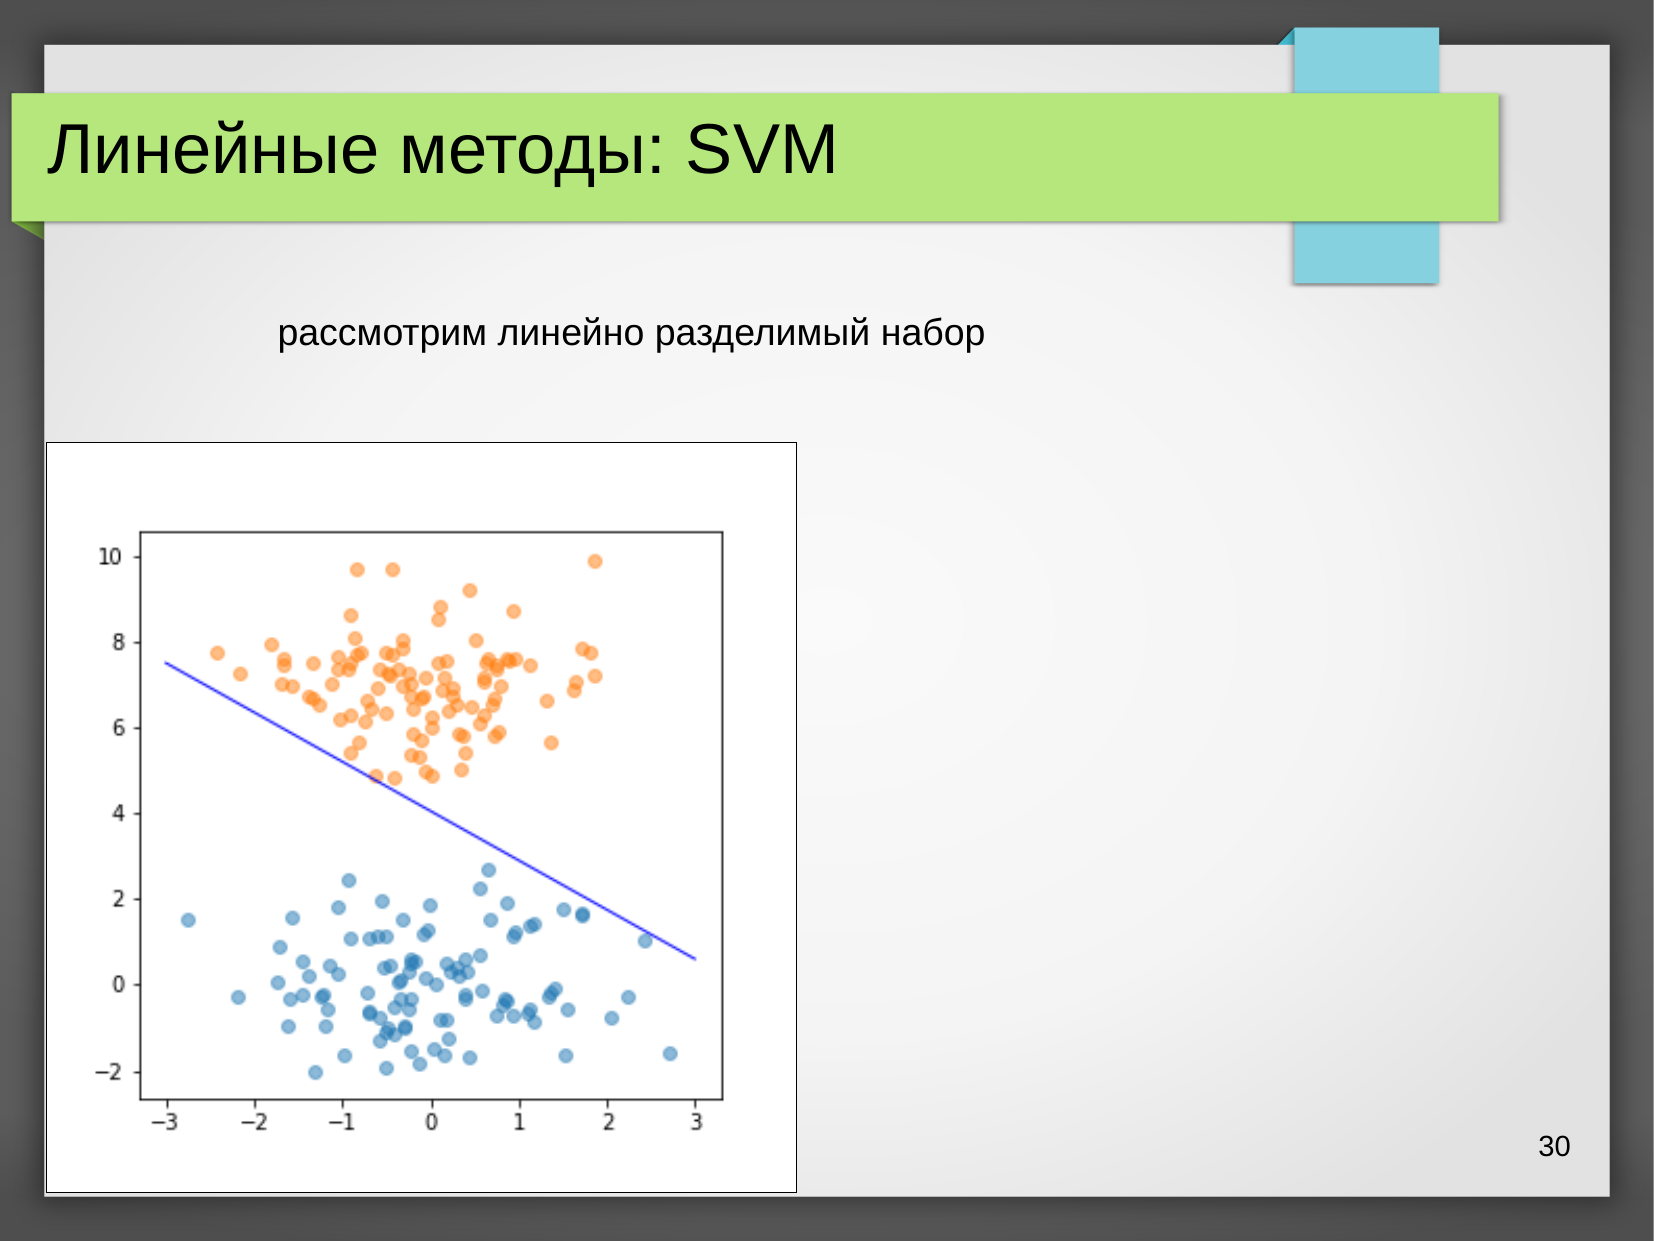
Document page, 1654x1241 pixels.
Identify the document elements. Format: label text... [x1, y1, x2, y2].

picture [0, 0, 1654, 1241]
title Линейные методы: SVM [47, 109, 1501, 189]
text_box рассмотрим линейно разделимый набор [141, 298, 1123, 367]
